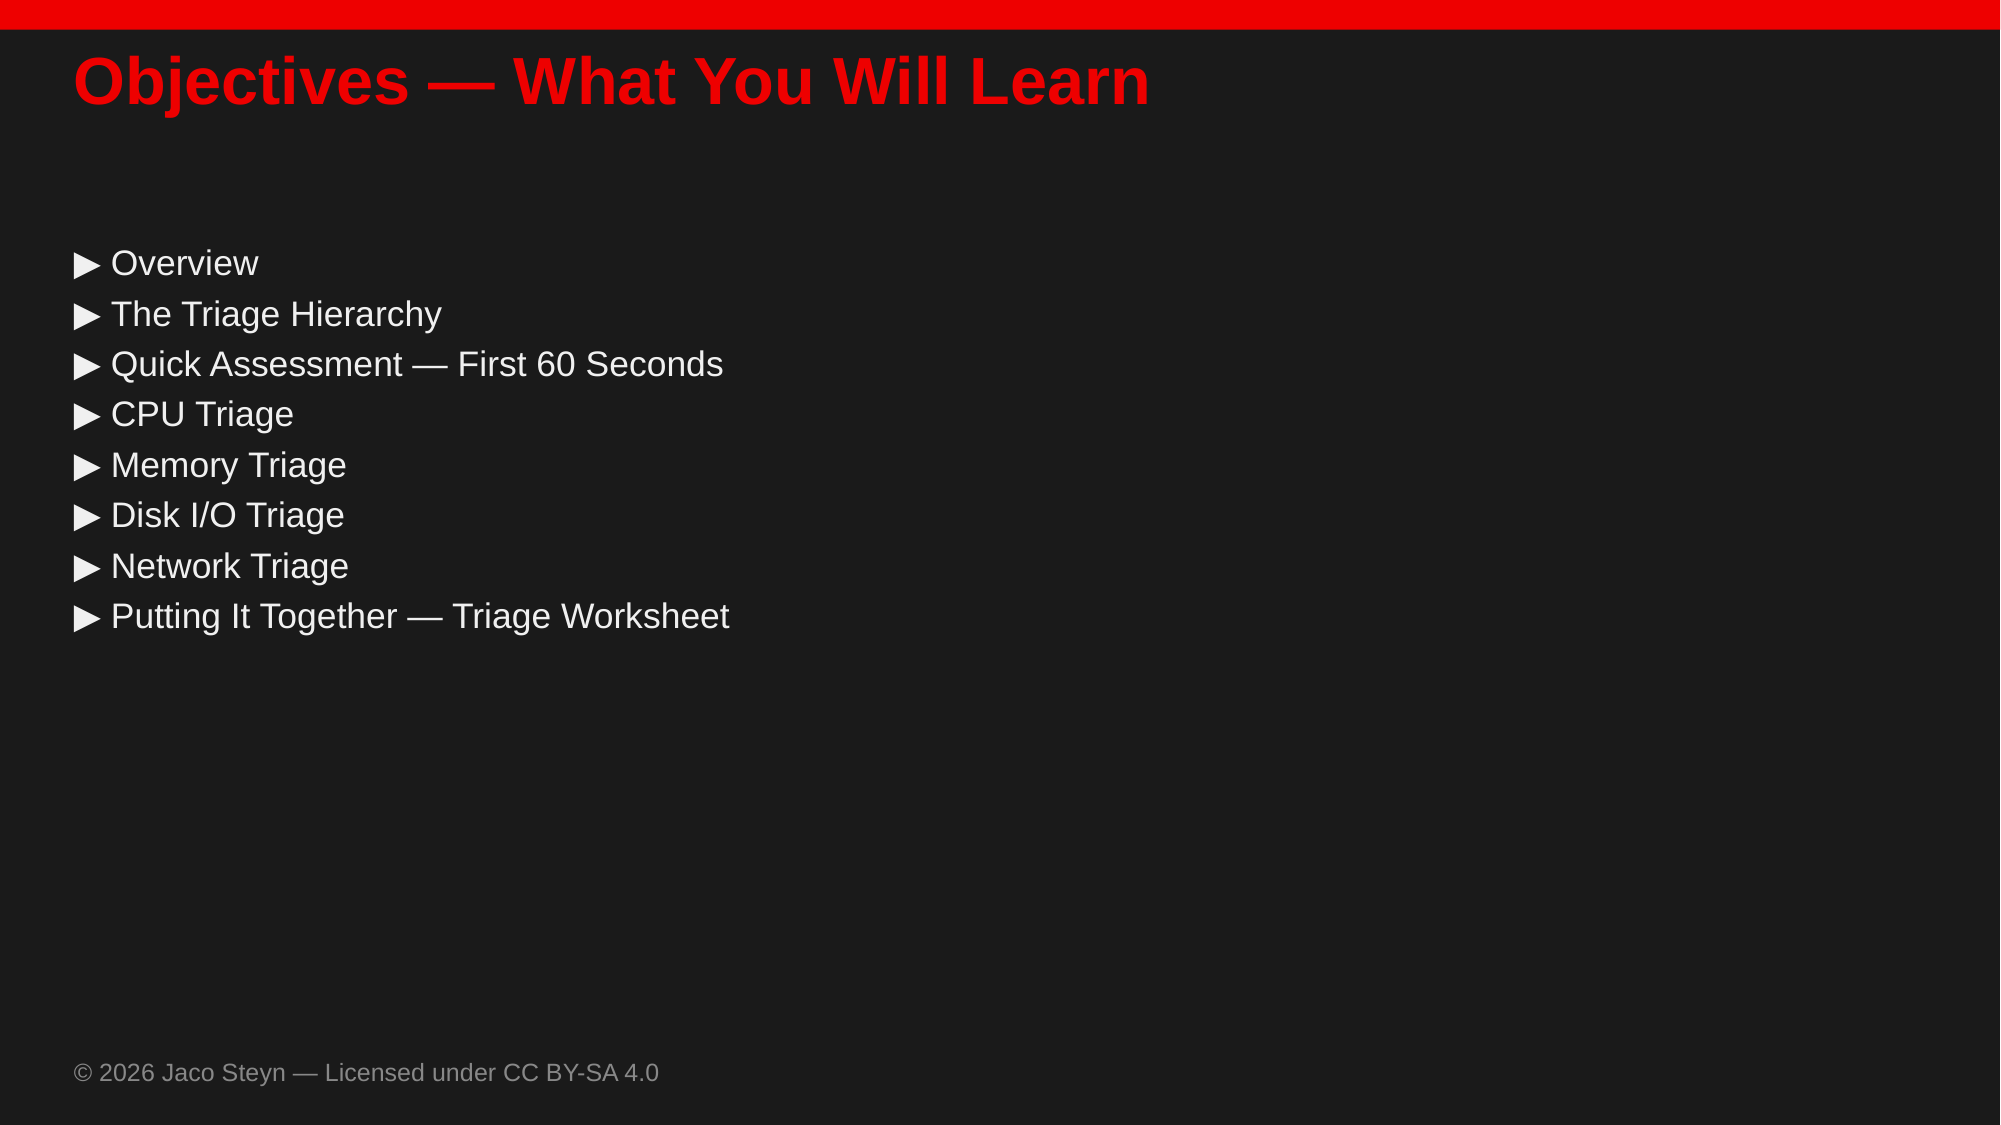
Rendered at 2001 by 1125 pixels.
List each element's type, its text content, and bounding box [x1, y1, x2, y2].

text_box ▶ Overview ▶ The Triage Hierarchy ▶ Quick Assessment — First 60 Seconds ▶ CPU Triage ▶ Memory Triage ▶ Disk I/O Triage ▶ Network Triage ▶ Putting It Together — Triage Worksheet [59, 236, 1942, 1037]
text_box © 2026 Jaco Steyn — Licensed under CC BY-SA 4.0 [59, 1051, 1942, 1093]
text_box [0, 0, 2001, 30]
text_box Objectives — What You Will Learn [59, 36, 1942, 208]
